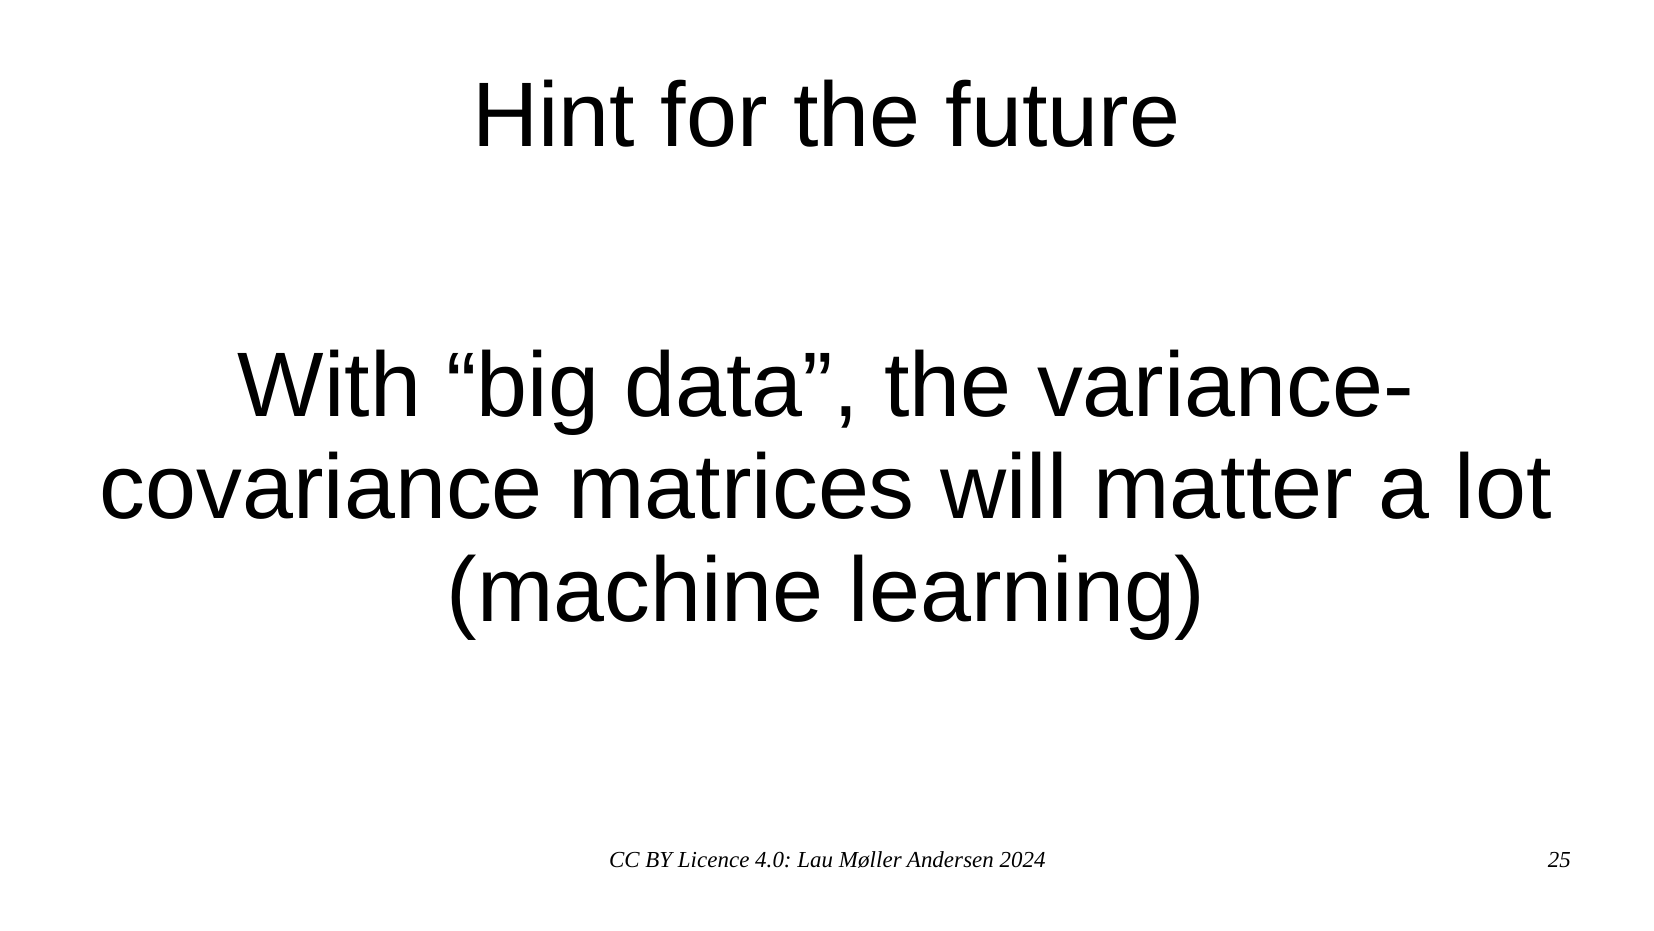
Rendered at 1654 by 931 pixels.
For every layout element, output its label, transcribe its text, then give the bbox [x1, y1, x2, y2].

title Hint for the future [82, 37, 1571, 193]
subtitle With “big data”, the variance-covariance matrices will matter a lot (machine learning) [82, 217, 1571, 758]
